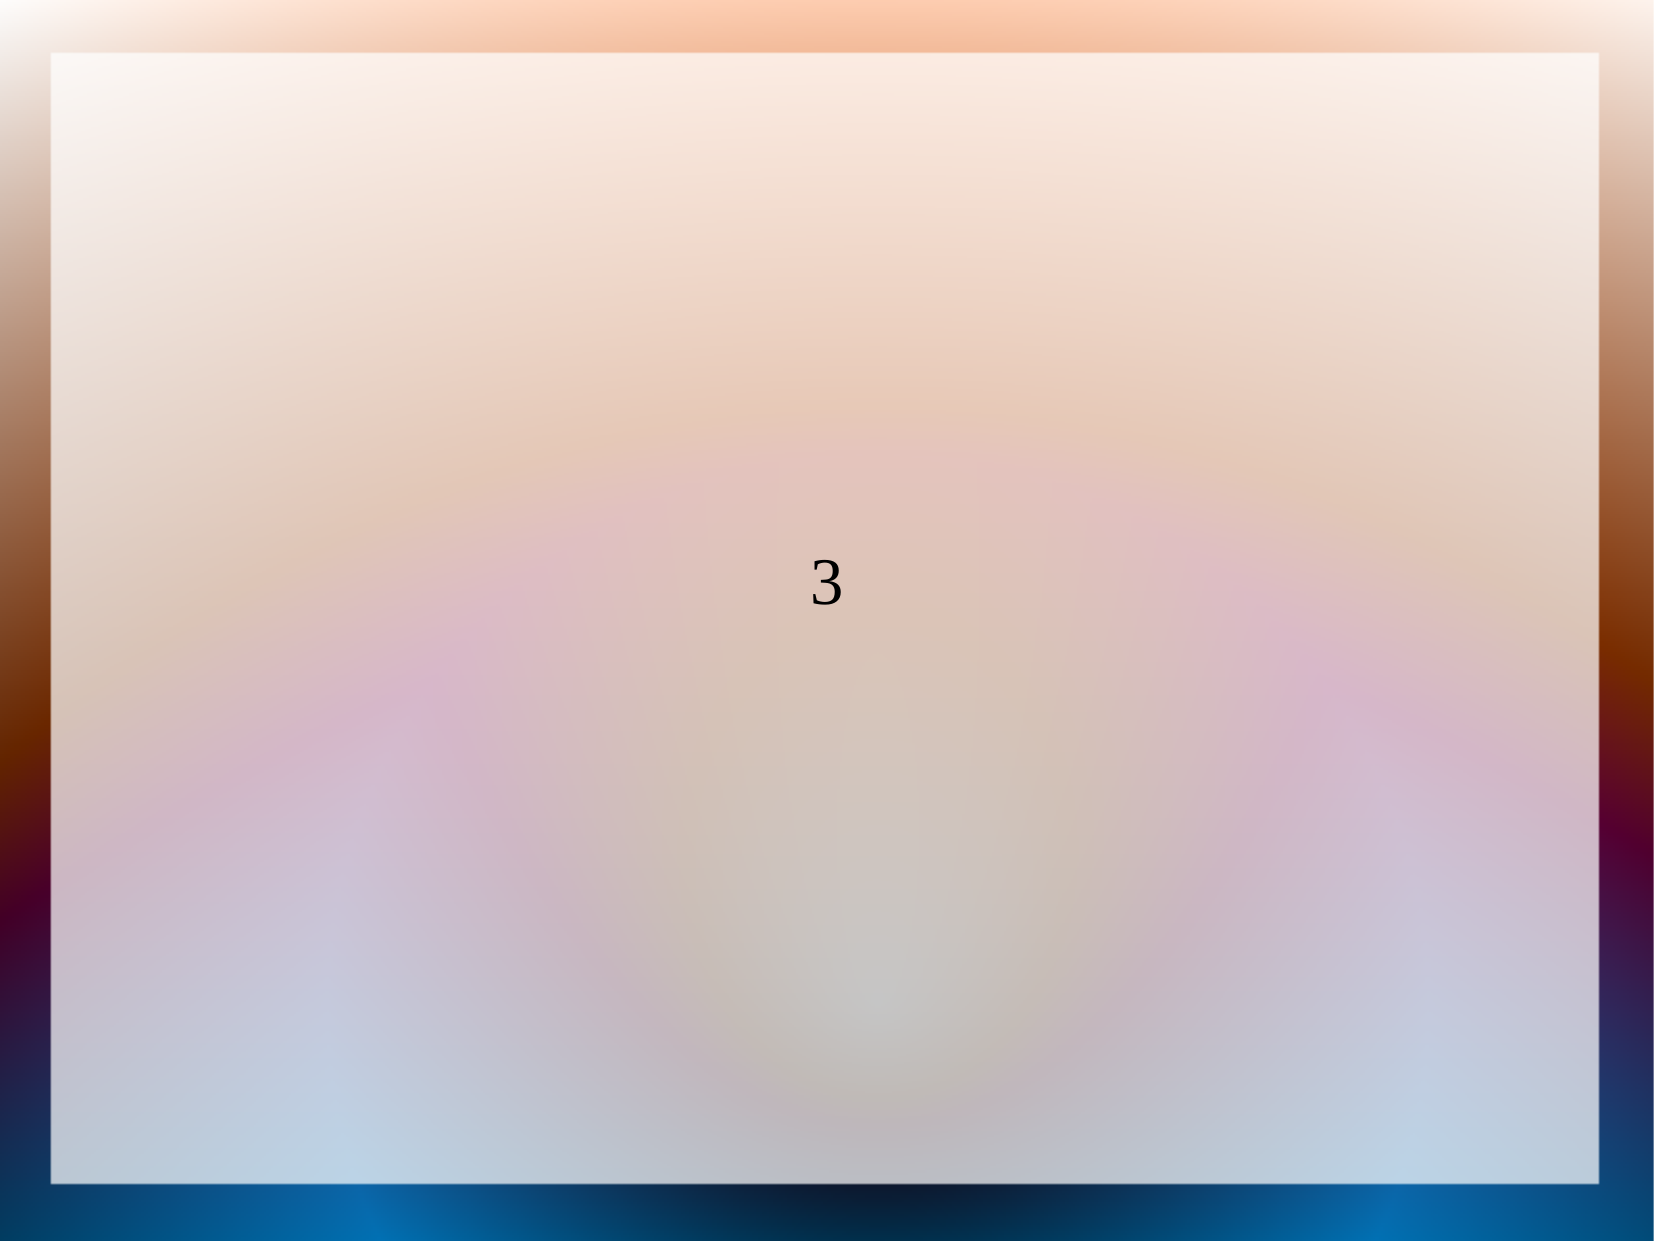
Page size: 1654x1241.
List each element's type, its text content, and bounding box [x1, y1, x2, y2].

picture [0, 0, 1654, 1241]
subtitle 3 [82, 55, 1571, 1109]
